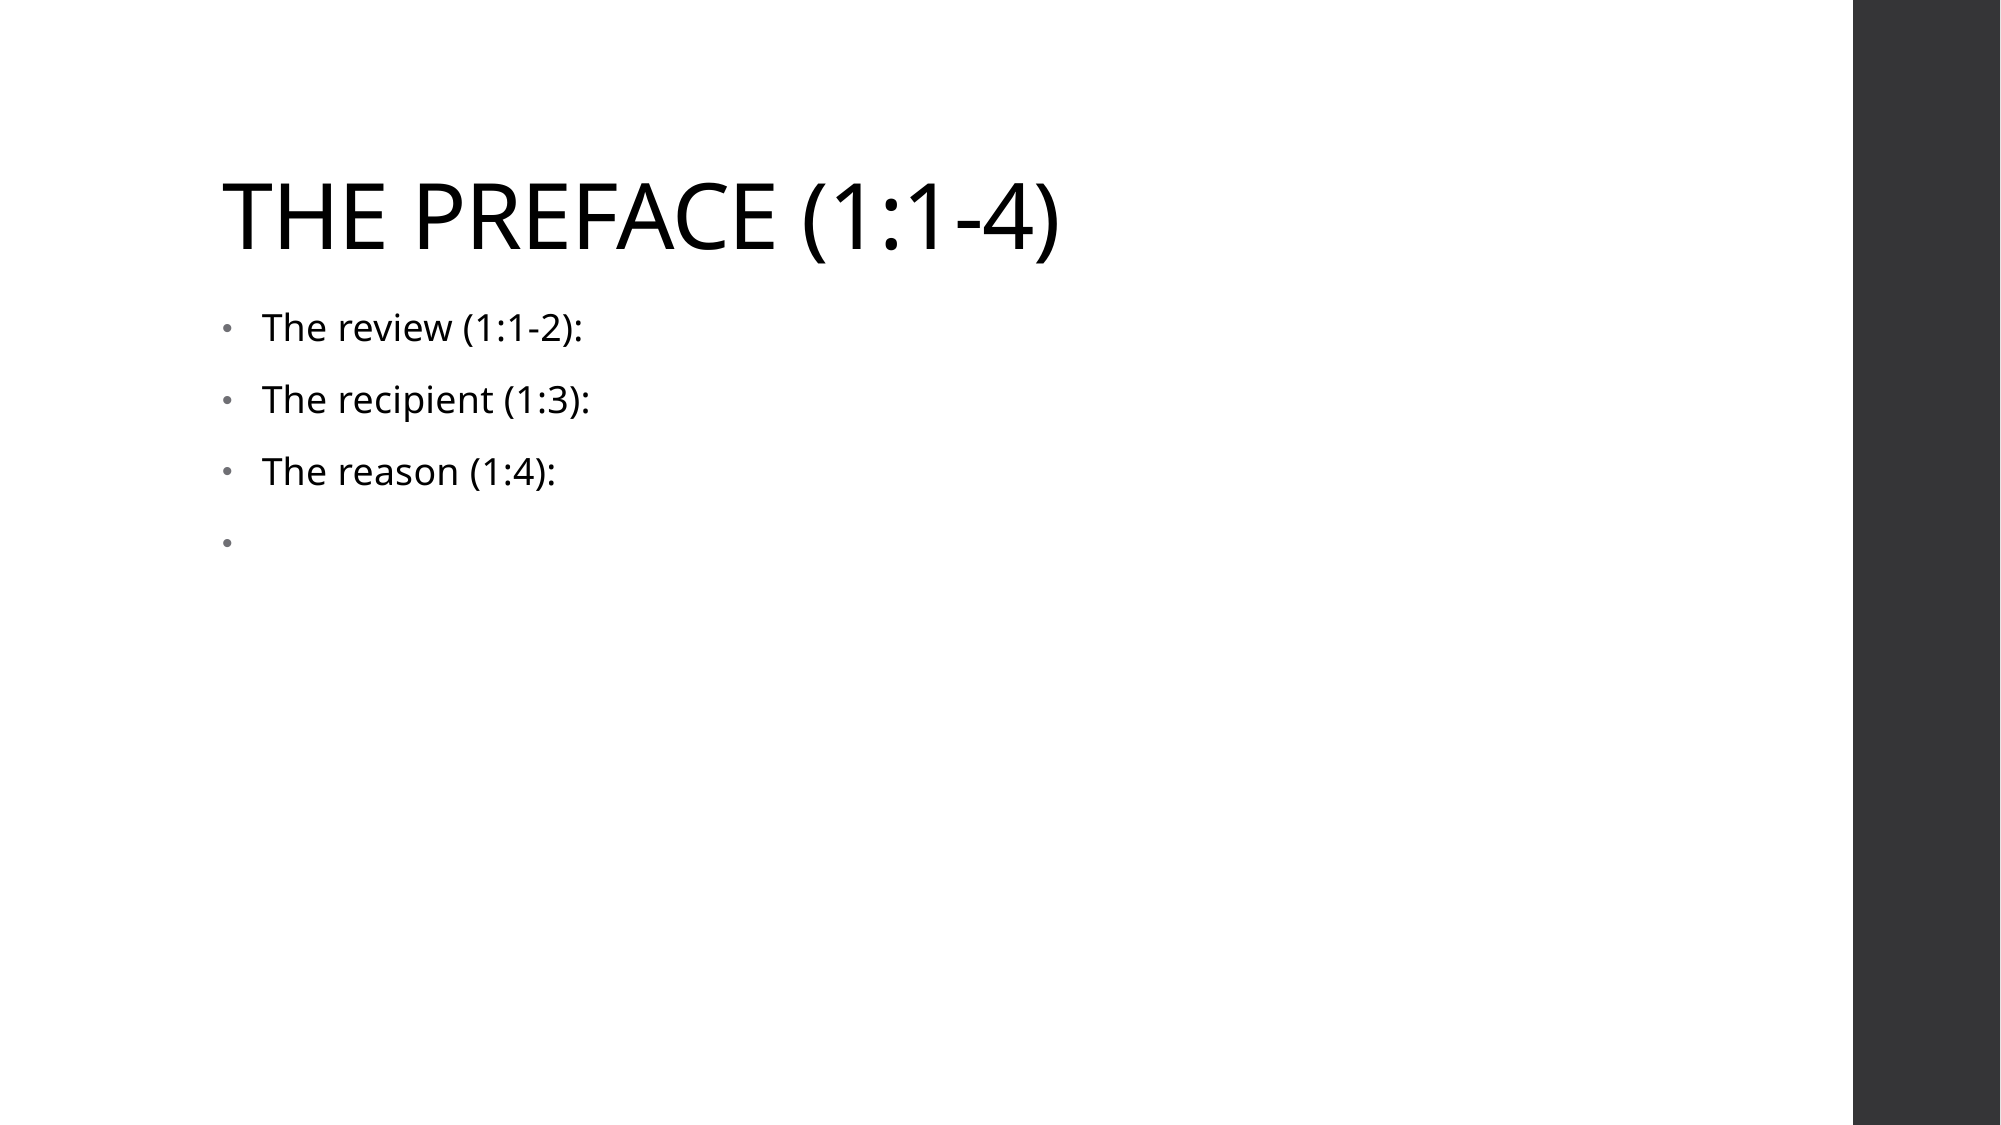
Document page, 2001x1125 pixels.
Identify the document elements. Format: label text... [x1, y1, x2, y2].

list The review (1:1-2): The recipient (1:3): The reason (1:4): [206, 299, 1617, 1014]
title THE PREFACE (1:1-4) [206, 60, 1797, 278]
